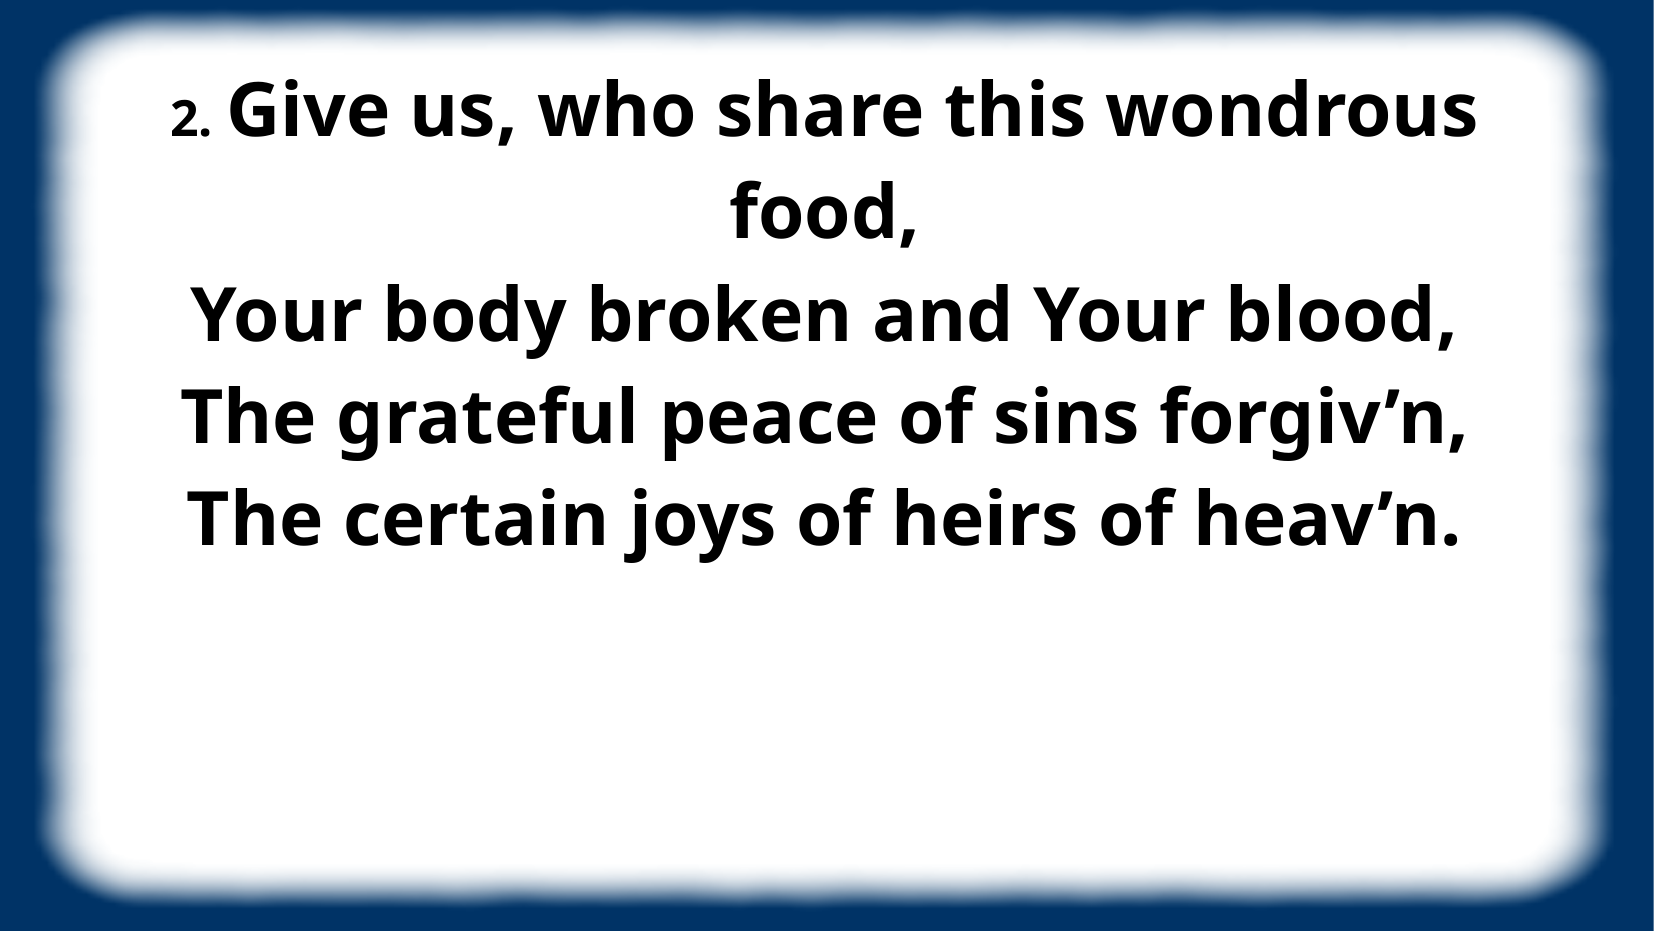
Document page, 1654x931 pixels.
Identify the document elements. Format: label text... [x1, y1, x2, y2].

picture [0, 0, 1654, 931]
text_box 2. Give us, who share this wondrous food, Your body broken and Your blood, The grateful peace of sins forgiv’n, The certain joys of heirs of heav’n. [75, 49, 1576, 464]
